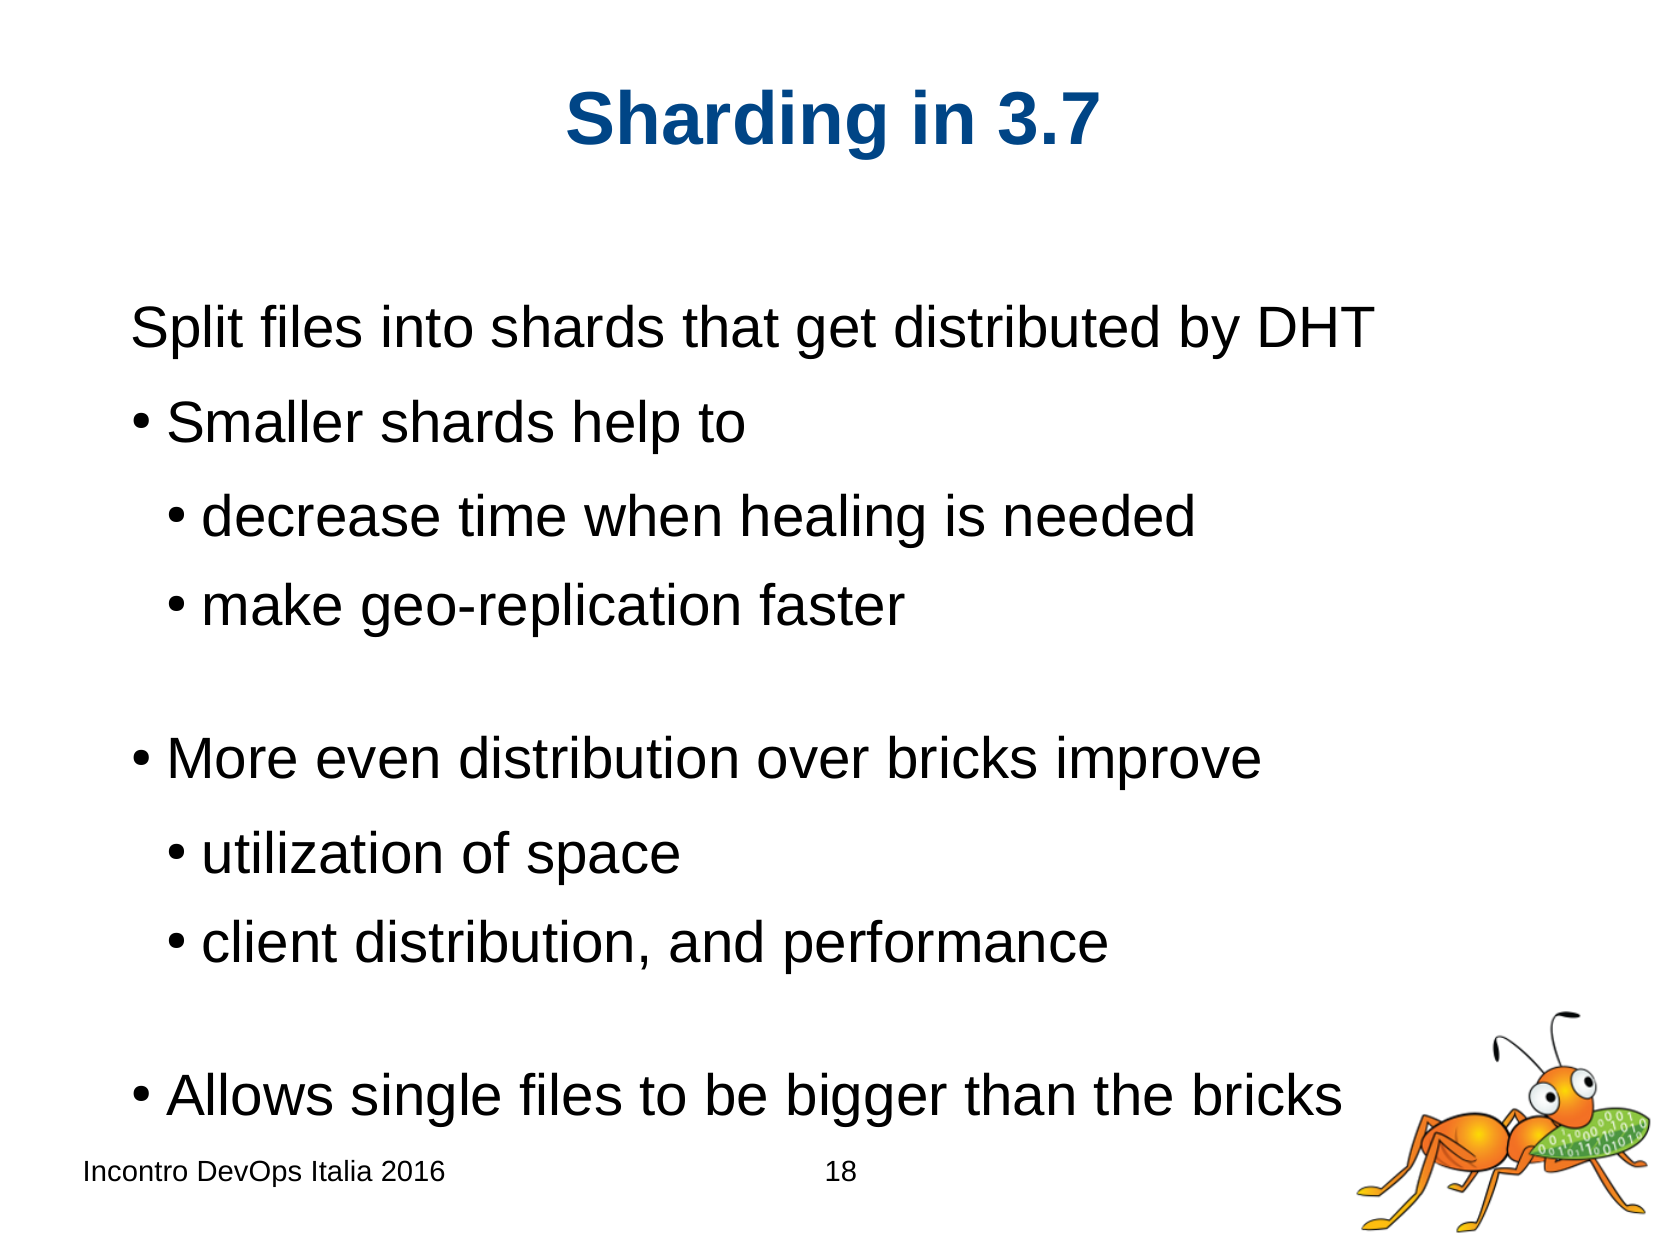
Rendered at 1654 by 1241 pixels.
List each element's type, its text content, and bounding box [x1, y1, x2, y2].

picture [1353, 1009, 1654, 1235]
title Sharding in 3.7 [90, 15, 1579, 223]
list Split files into shards that get distributed by DHT Smaller shards help to decrease time when healing is needed make geo-replication faster More even distribution over bricks improve utilization of space client distribution, and performance Allows single files to be bigger than the bricks [130, 294, 1619, 1120]
